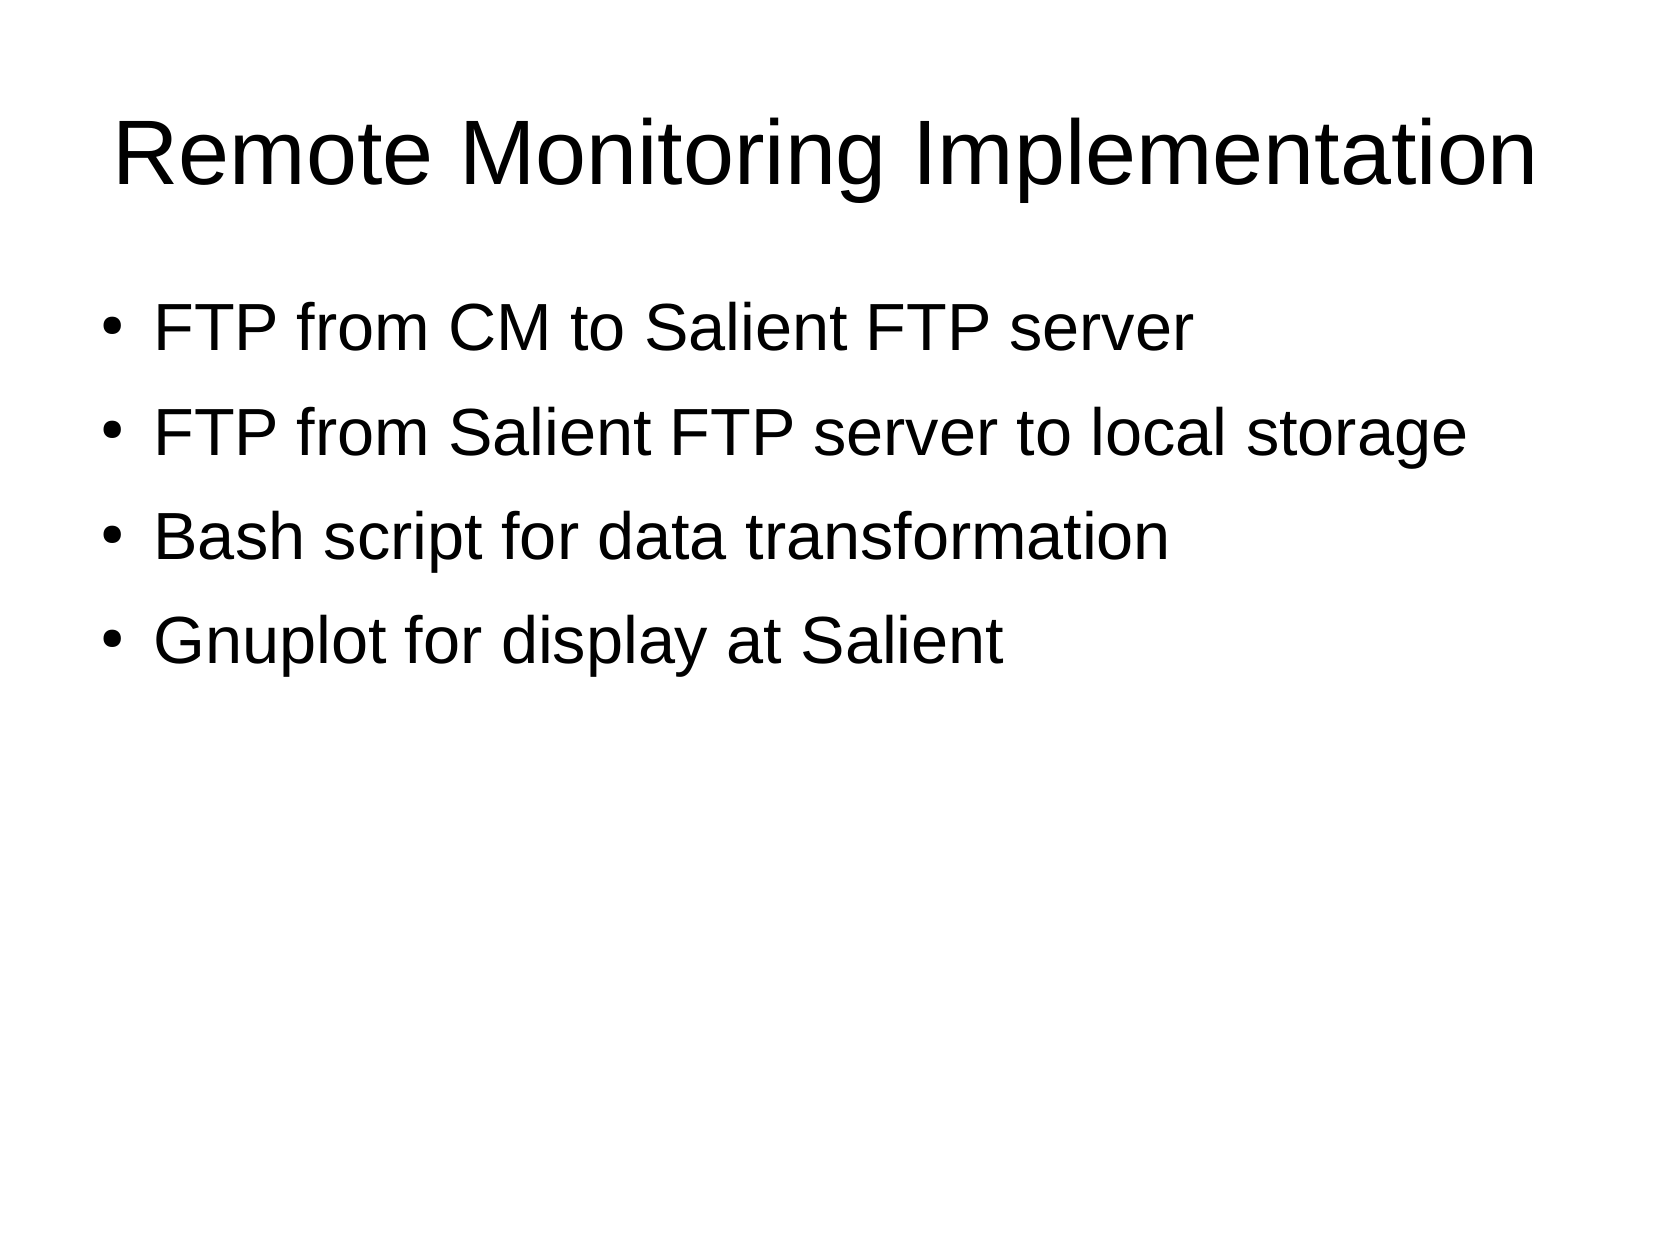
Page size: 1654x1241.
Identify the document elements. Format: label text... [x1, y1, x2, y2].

list FTP from CM to Salient FTP server FTP from Salient FTP server to local storage Bash script for data transformation Gnuplot for display at Salient [82, 290, 1571, 1010]
title Remote Monitoring Implementation [82, 49, 1571, 257]
